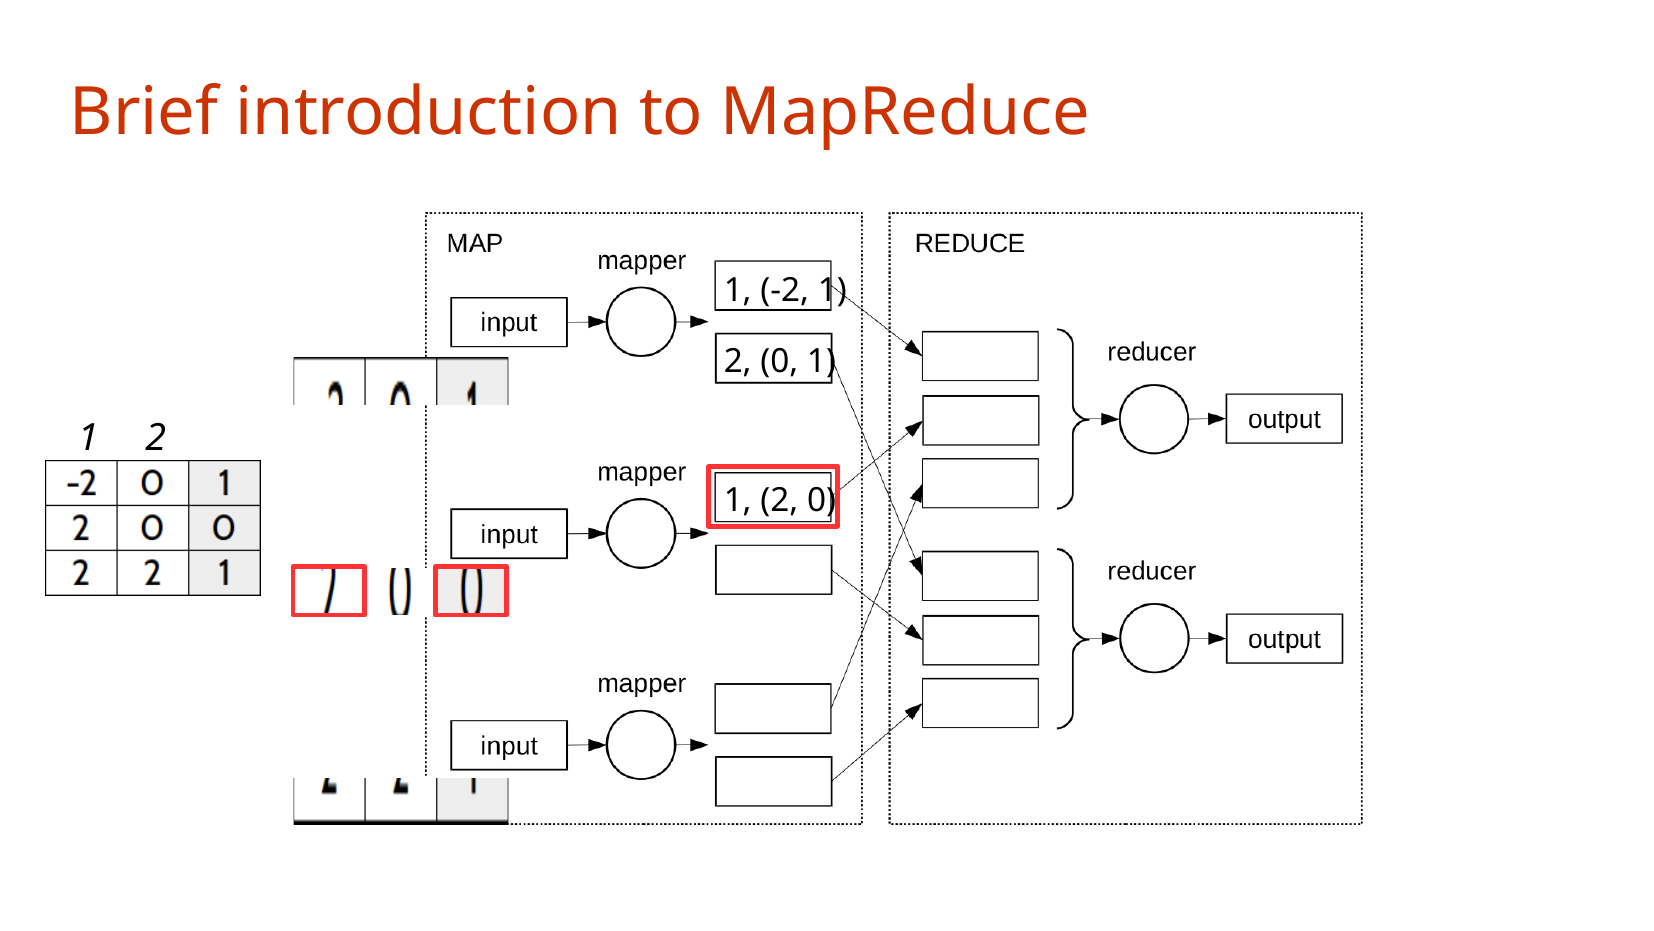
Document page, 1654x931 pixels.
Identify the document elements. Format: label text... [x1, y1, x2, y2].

text_box 2 [130, 403, 179, 464]
picture [45, 460, 261, 596]
text_box Brief introduction to MapReduce [54, 55, 994, 152]
picture [295, 569, 362, 613]
picture [293, 209, 1365, 827]
text_box 1 [63, 403, 106, 464]
text_box 1, (2, 0) [709, 468, 838, 525]
text_box 1, (-2, 1) [709, 258, 840, 314]
text_box 2, (0, 1) [709, 329, 837, 385]
